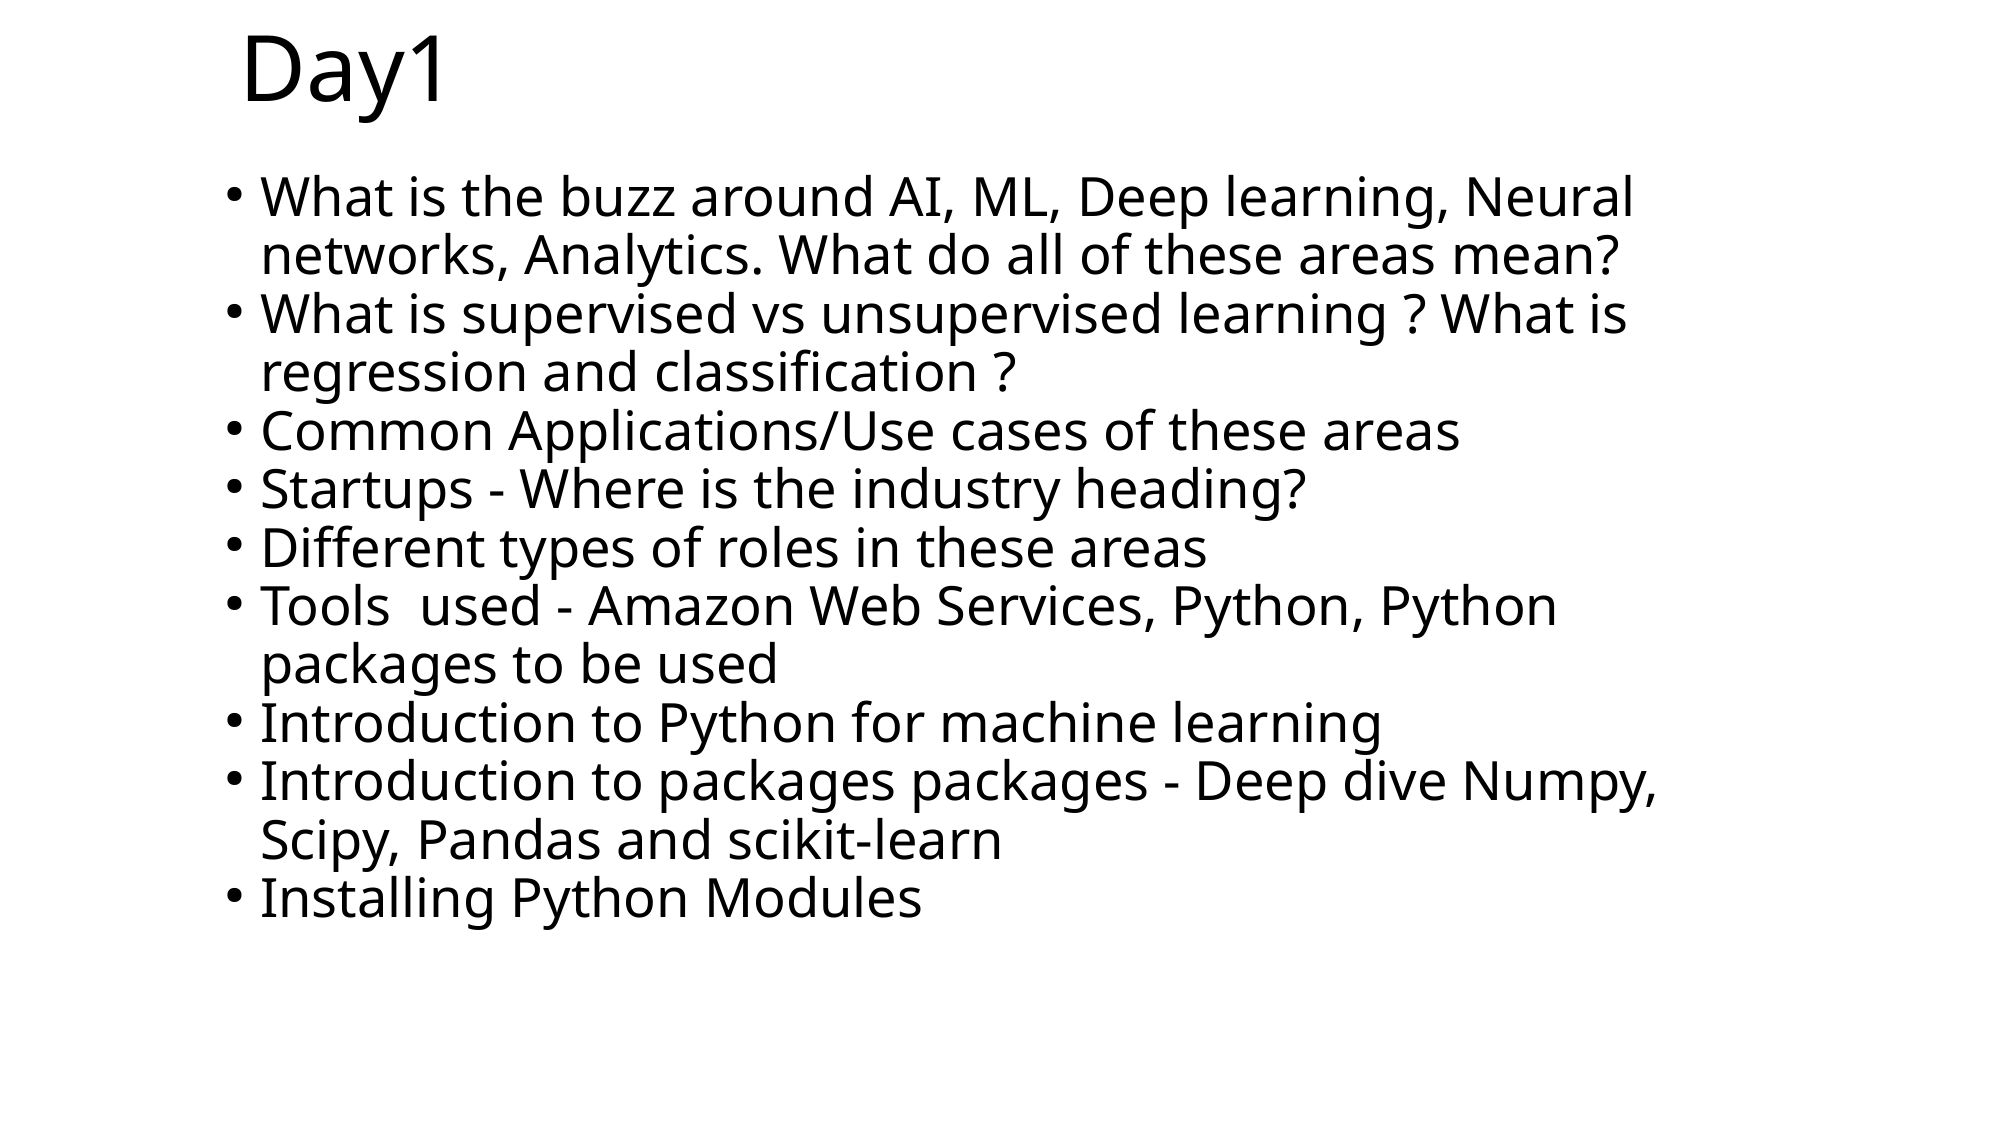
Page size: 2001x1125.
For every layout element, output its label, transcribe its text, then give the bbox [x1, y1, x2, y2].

subtitle What is the buzz around AI, ML, Deep learning, Neural networks, Analytics. What do all of these areas mean? What is supervised vs unsupervised learning ? What is regression and classification ? Common Applications/Use cases of these areas Startups - Where is the industry heading? Different types of roles in these areas Tools used - Amazon Web Services, Python, Python packages to be used Introduction to Python for machine learning Introduction to packages packages - Deep dive Numpy, Scipy, Pandas and scikit-learn Installing Python Modules [210, 162, 1710, 661]
title Day1 [225, 15, 1726, 136]
